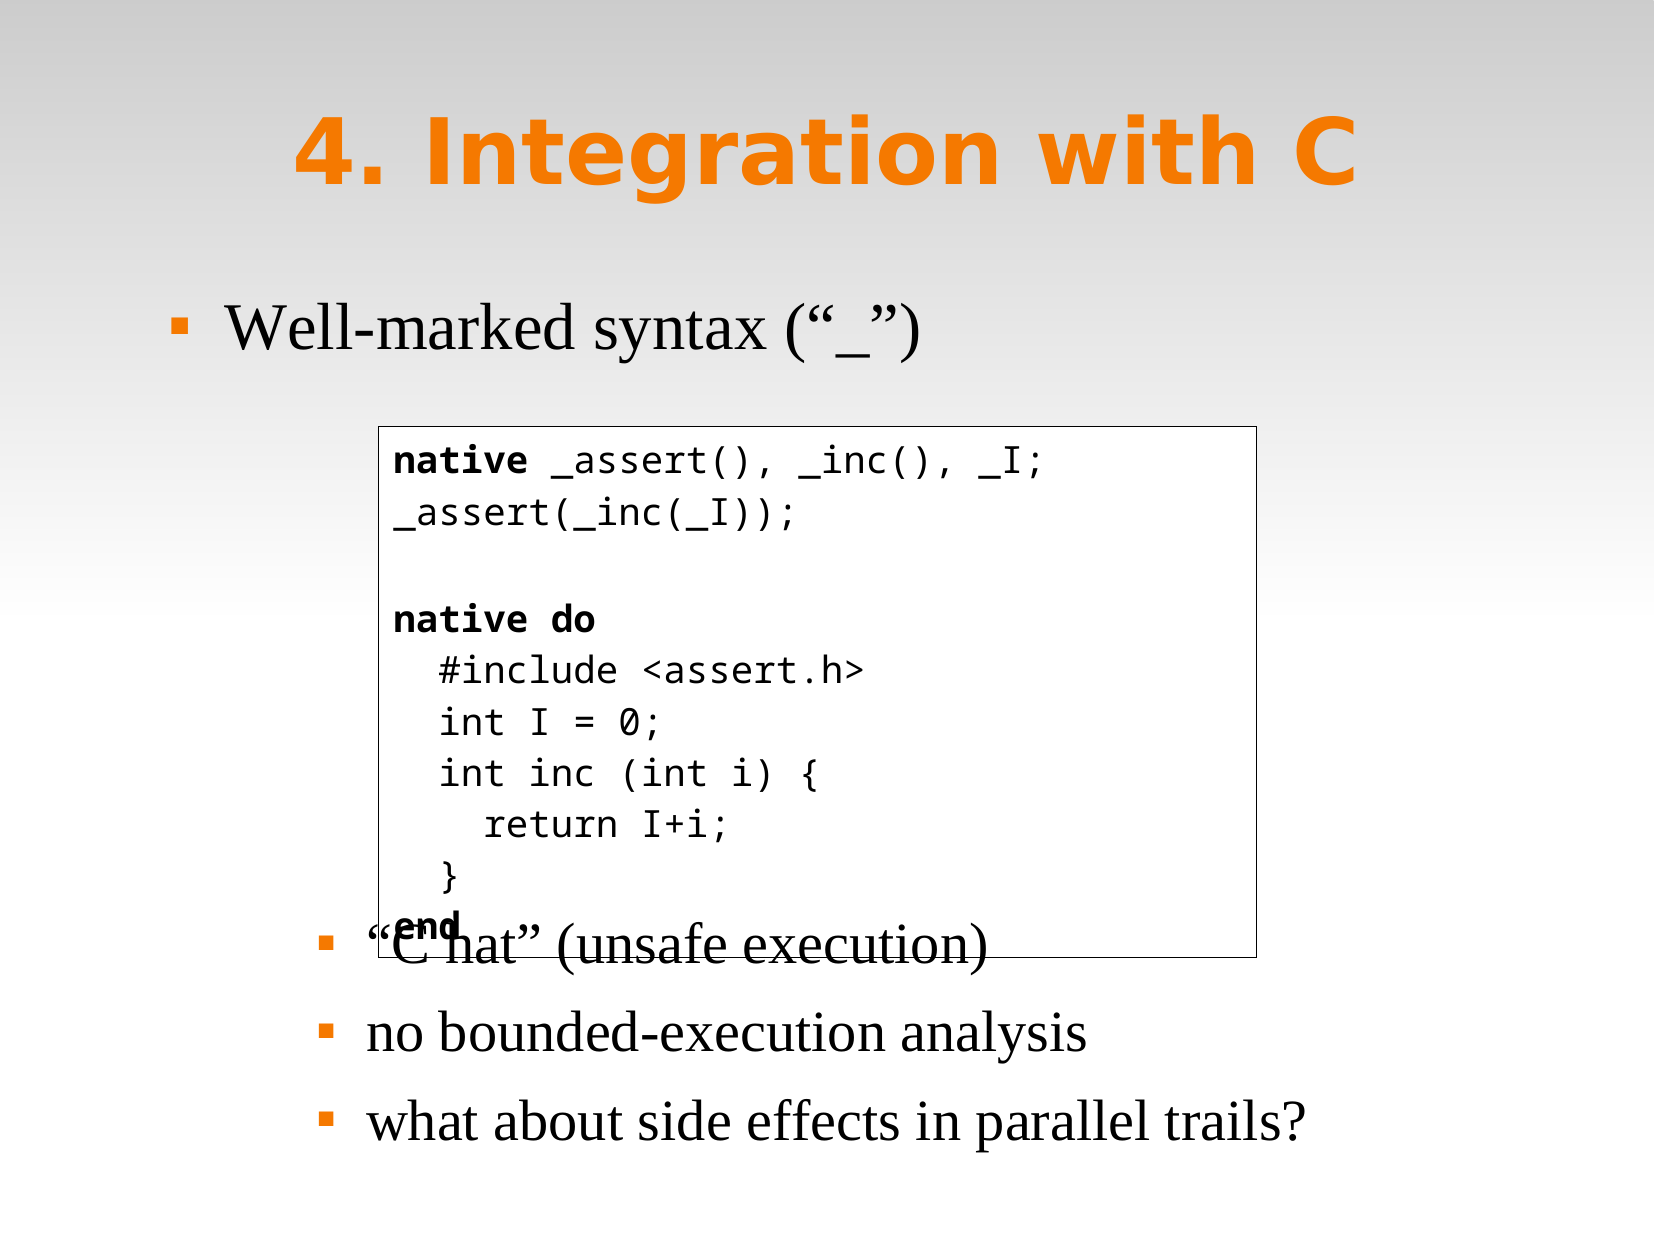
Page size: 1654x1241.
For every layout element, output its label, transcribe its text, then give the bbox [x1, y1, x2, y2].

title 4. Integration with C [82, 49, 1571, 257]
list Well-marked syntax (“_”) “C hat” (unsafe execution) no bounded-execution analysis what about side effects in parallel trails? [82, 290, 1571, 1211]
